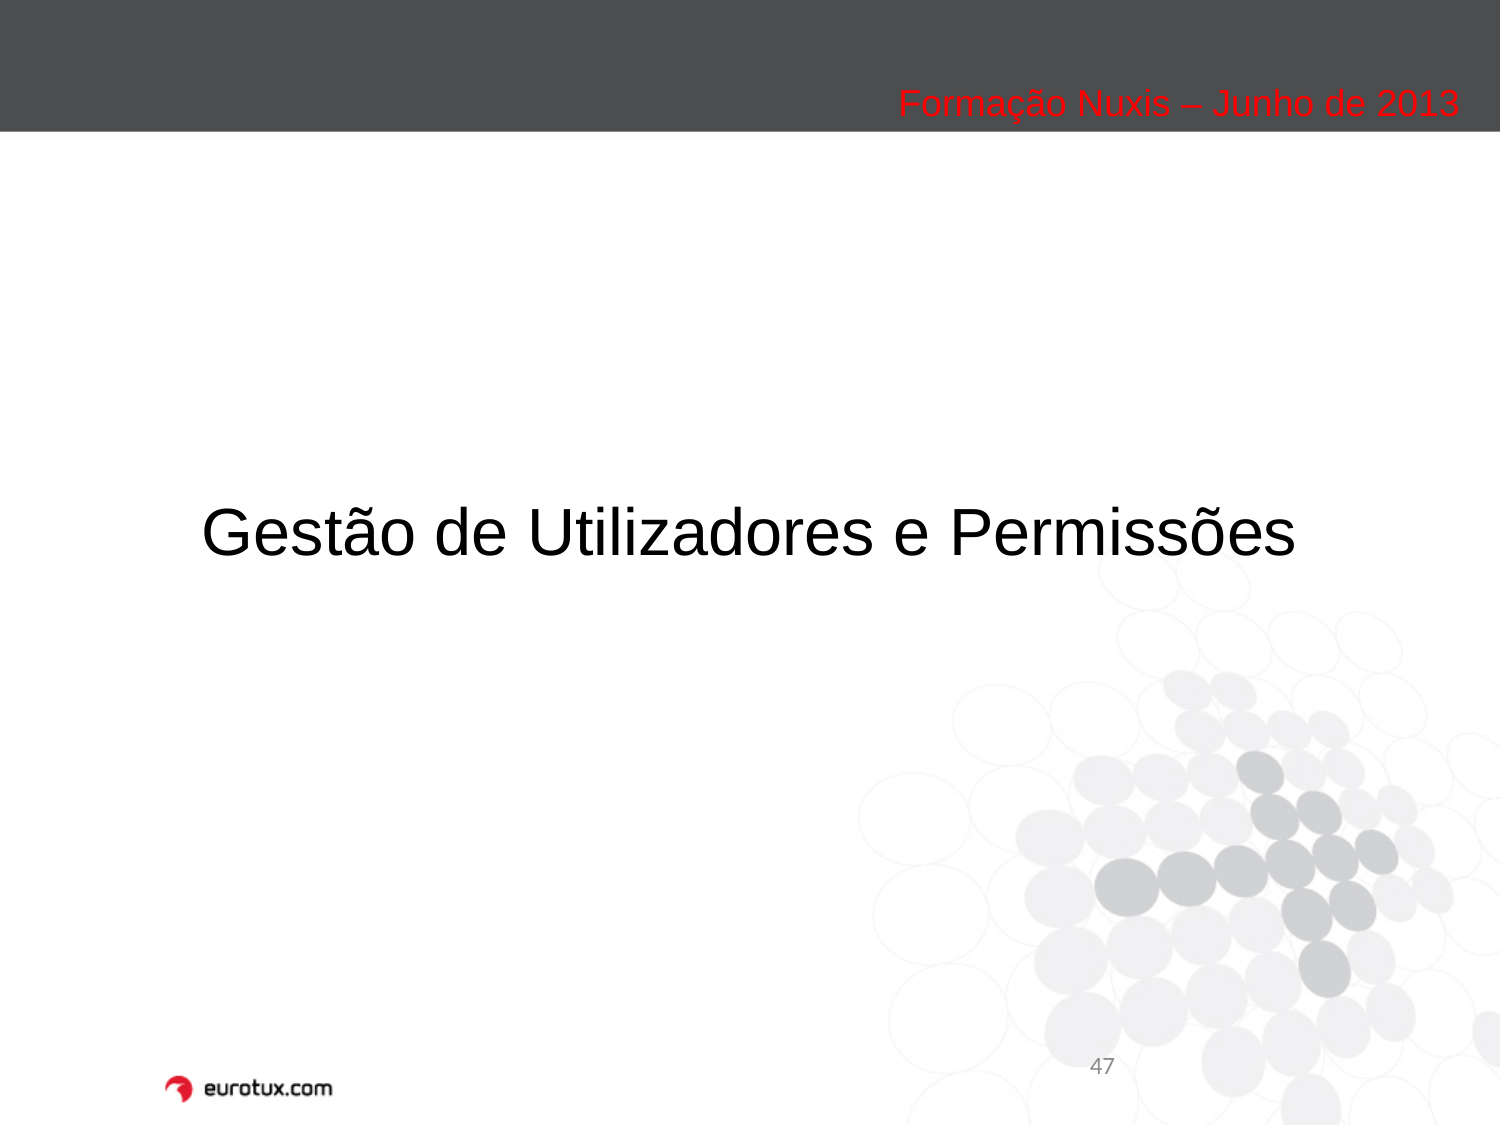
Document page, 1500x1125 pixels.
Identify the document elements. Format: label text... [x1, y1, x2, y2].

picture [0, 0, 1500, 1125]
subtitle Gestão de Utilizadores e Permissões [75, 112, 1425, 953]
